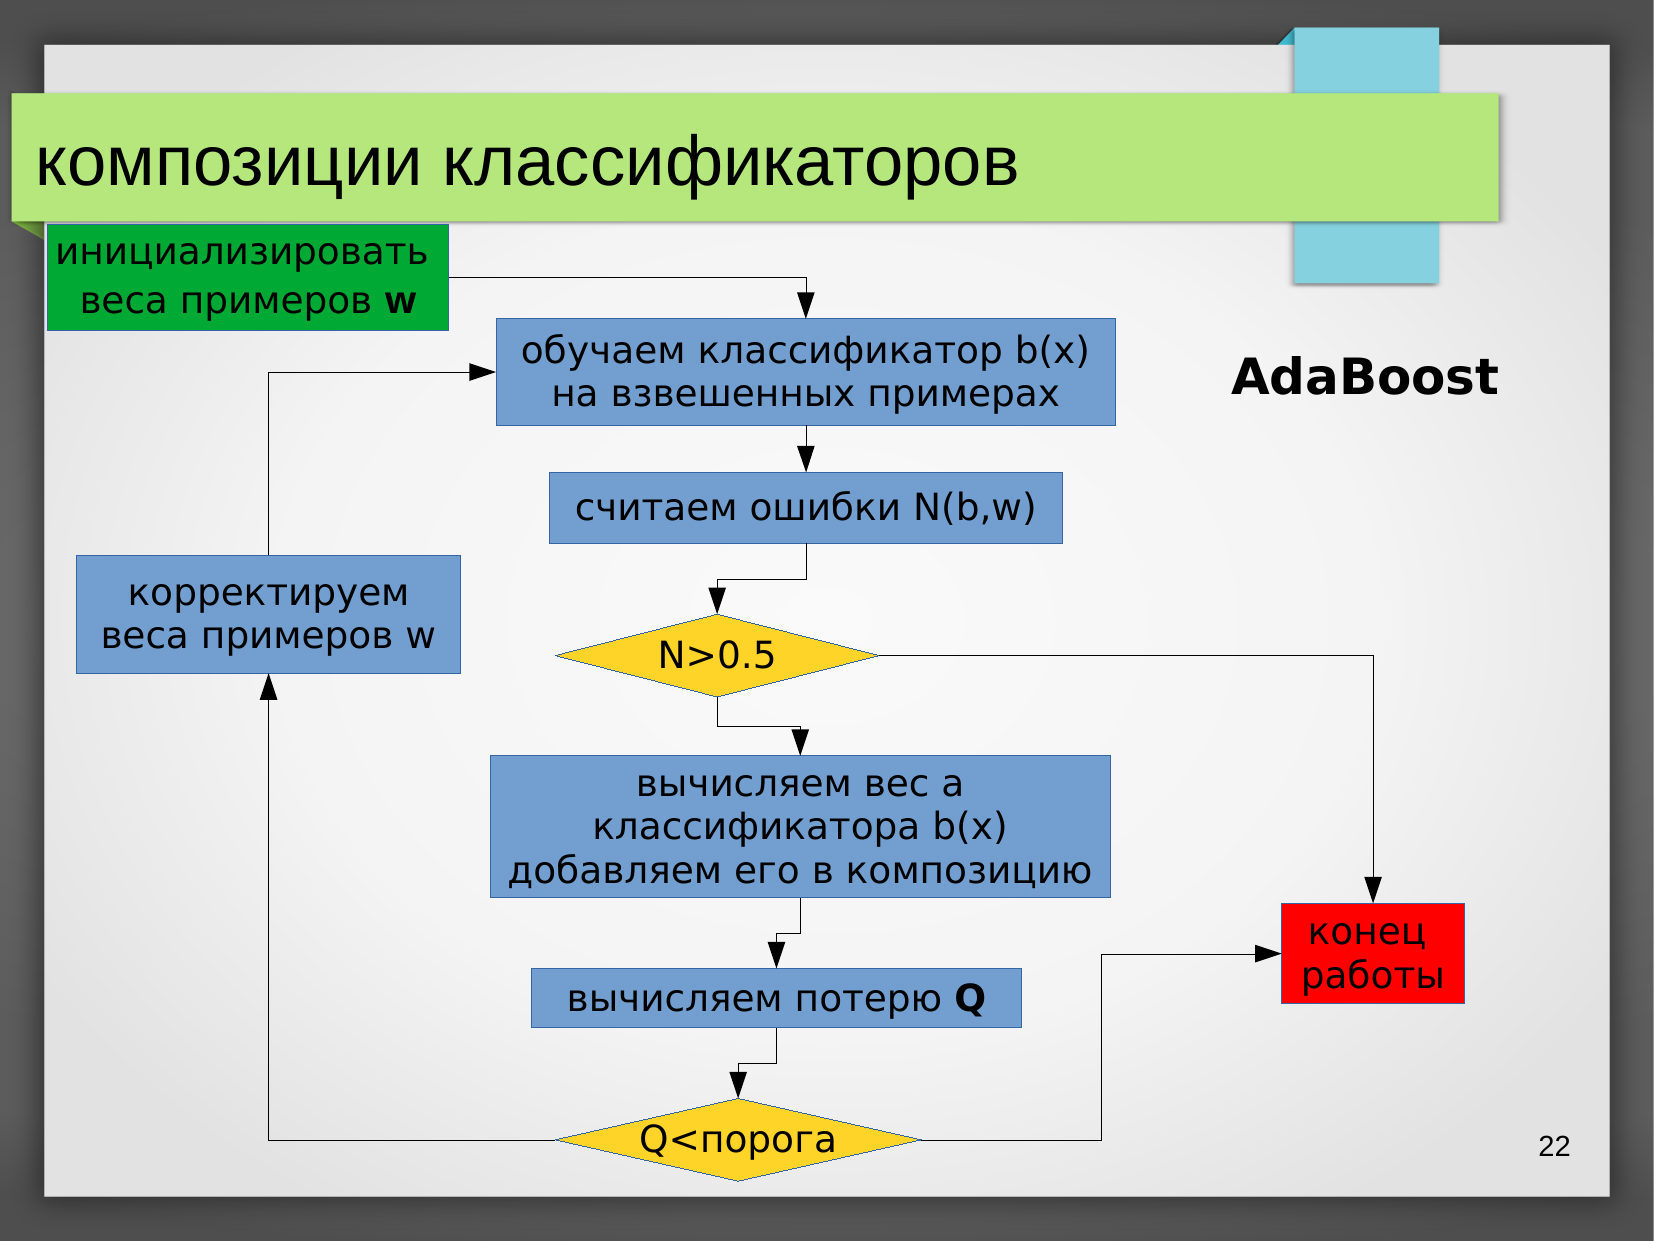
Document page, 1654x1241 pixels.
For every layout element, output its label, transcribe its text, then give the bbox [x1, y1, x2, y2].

text_box вычисляем потерю Q [531, 968, 1022, 1028]
text_box корректируем веса примеров w [76, 555, 461, 674]
title композиции классификаторов [35, 121, 1489, 201]
text_box конец работы [1281, 903, 1465, 1004]
text_box считаем ошибки N(b,w) [549, 472, 1063, 544]
text_box инициализировать веса примеров w [47, 224, 449, 331]
text_box обучаем классификатор b(x) на взвешенных примерах [496, 318, 1116, 426]
text_box AdaBoost [1216, 340, 1536, 414]
text_box Q<порога [555, 1098, 922, 1182]
picture [0, 0, 1654, 1241]
text_box N>0.5 [555, 614, 879, 697]
text_box вычисляем вес a классификатора b(x) добавляем его в композицию [490, 755, 1111, 898]
